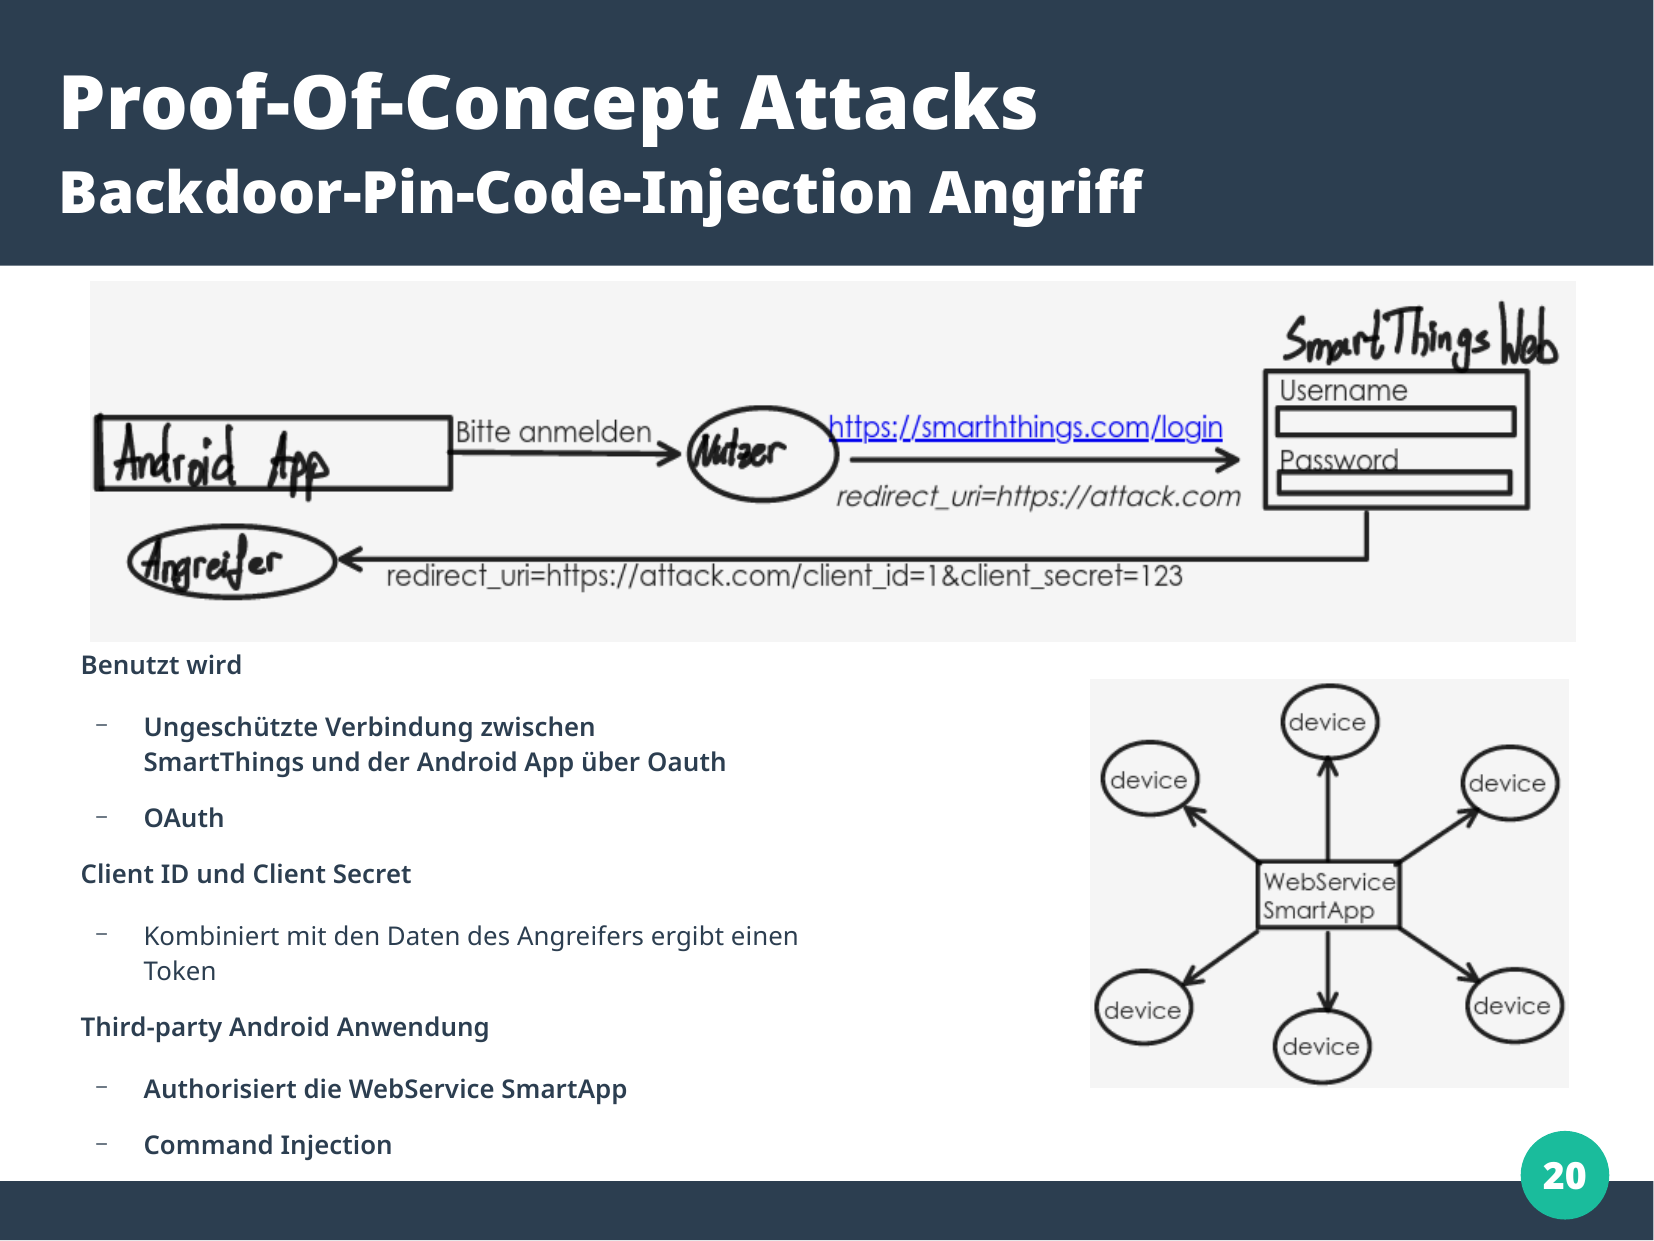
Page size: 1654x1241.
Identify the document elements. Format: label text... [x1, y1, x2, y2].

picture [90, 281, 1576, 642]
picture [1090, 679, 1569, 1088]
list Benutzt wird Ungeschützte Verbindung zwischen SmartThings und der Android App über Oauth OAuth Client ID und Client Secret Kombiniert mit den Daten des Angreifers ergibt einen Token Third-party Android Anwendung Authorisiert die WebService SmartApp Command Injection [17, 646, 871, 1167]
title Proof-Of-Concept Attacks Backdoor-Pin-Code-Injection Angriff [59, 49, 1595, 207]
